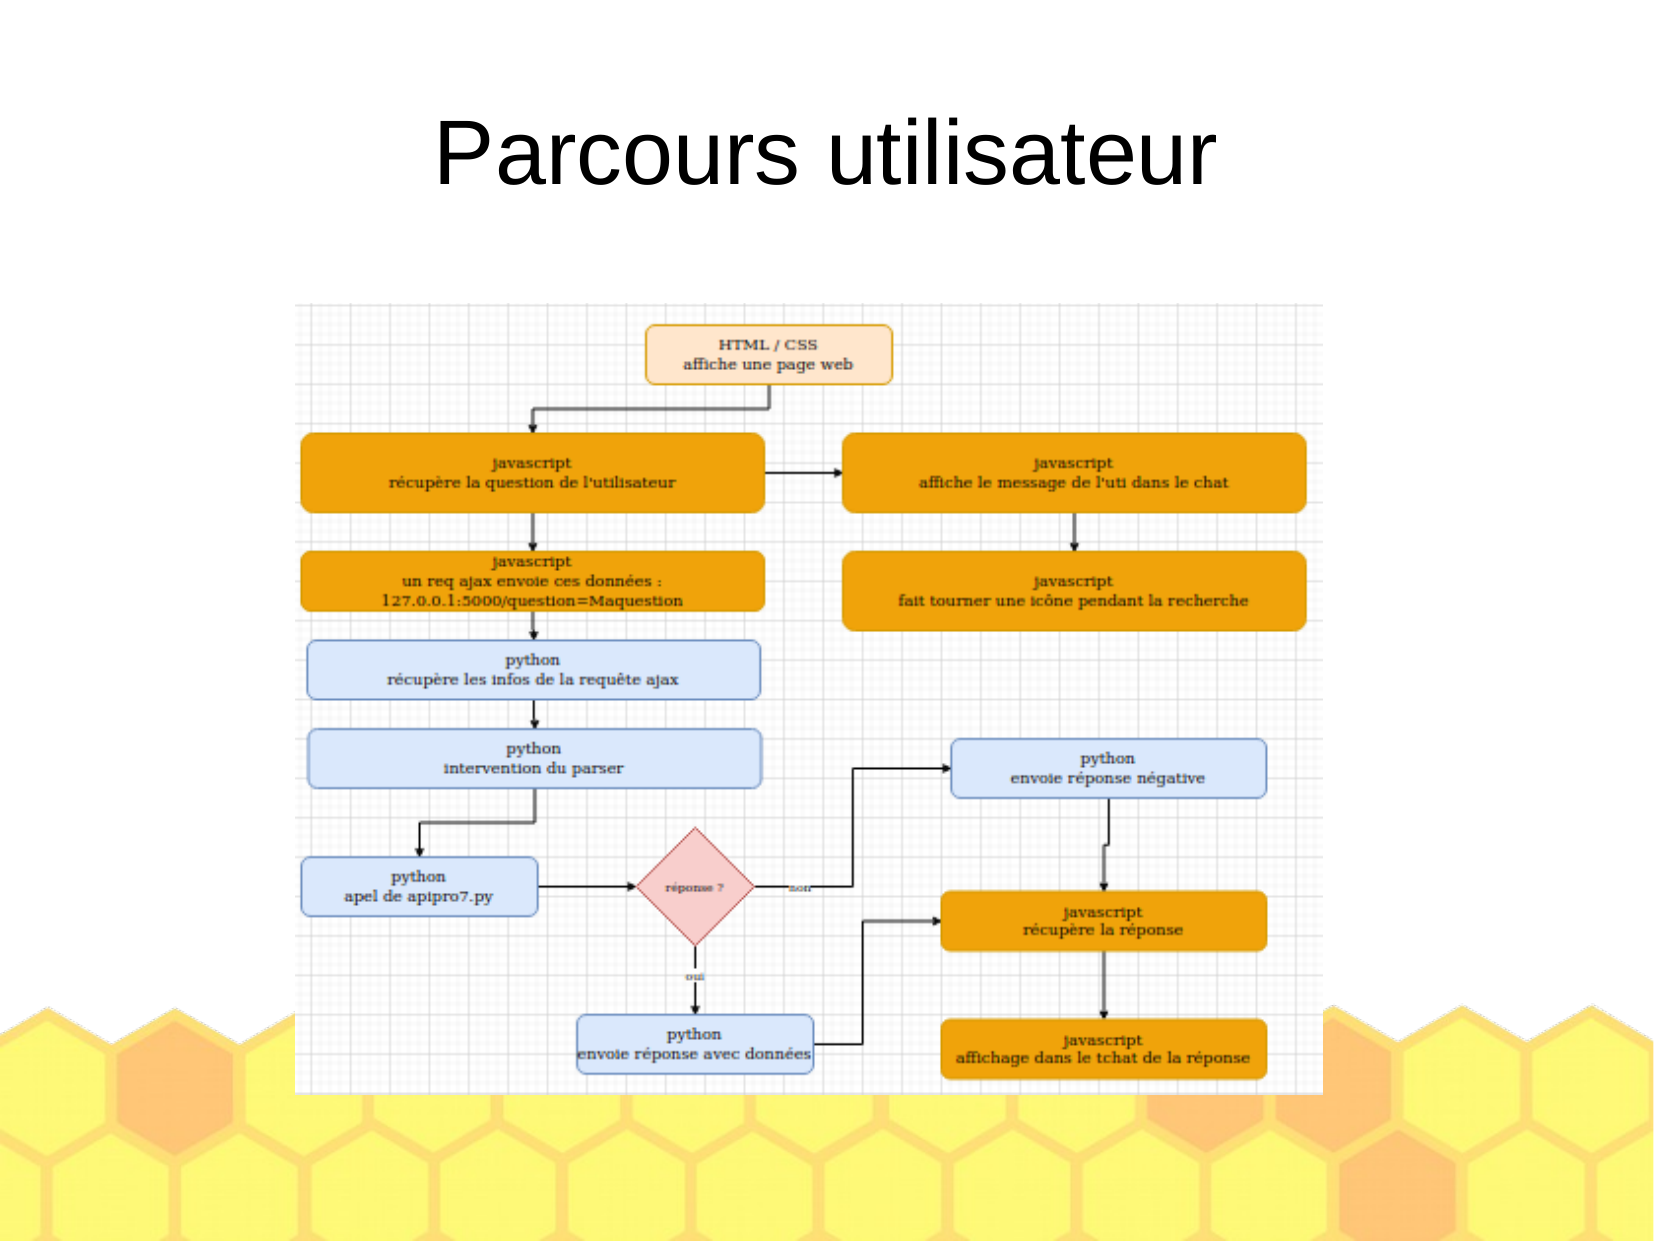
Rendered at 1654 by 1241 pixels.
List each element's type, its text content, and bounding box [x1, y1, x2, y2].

title Parcours utilisateur [82, 49, 1571, 257]
picture [0, 303, 1654, 1241]
